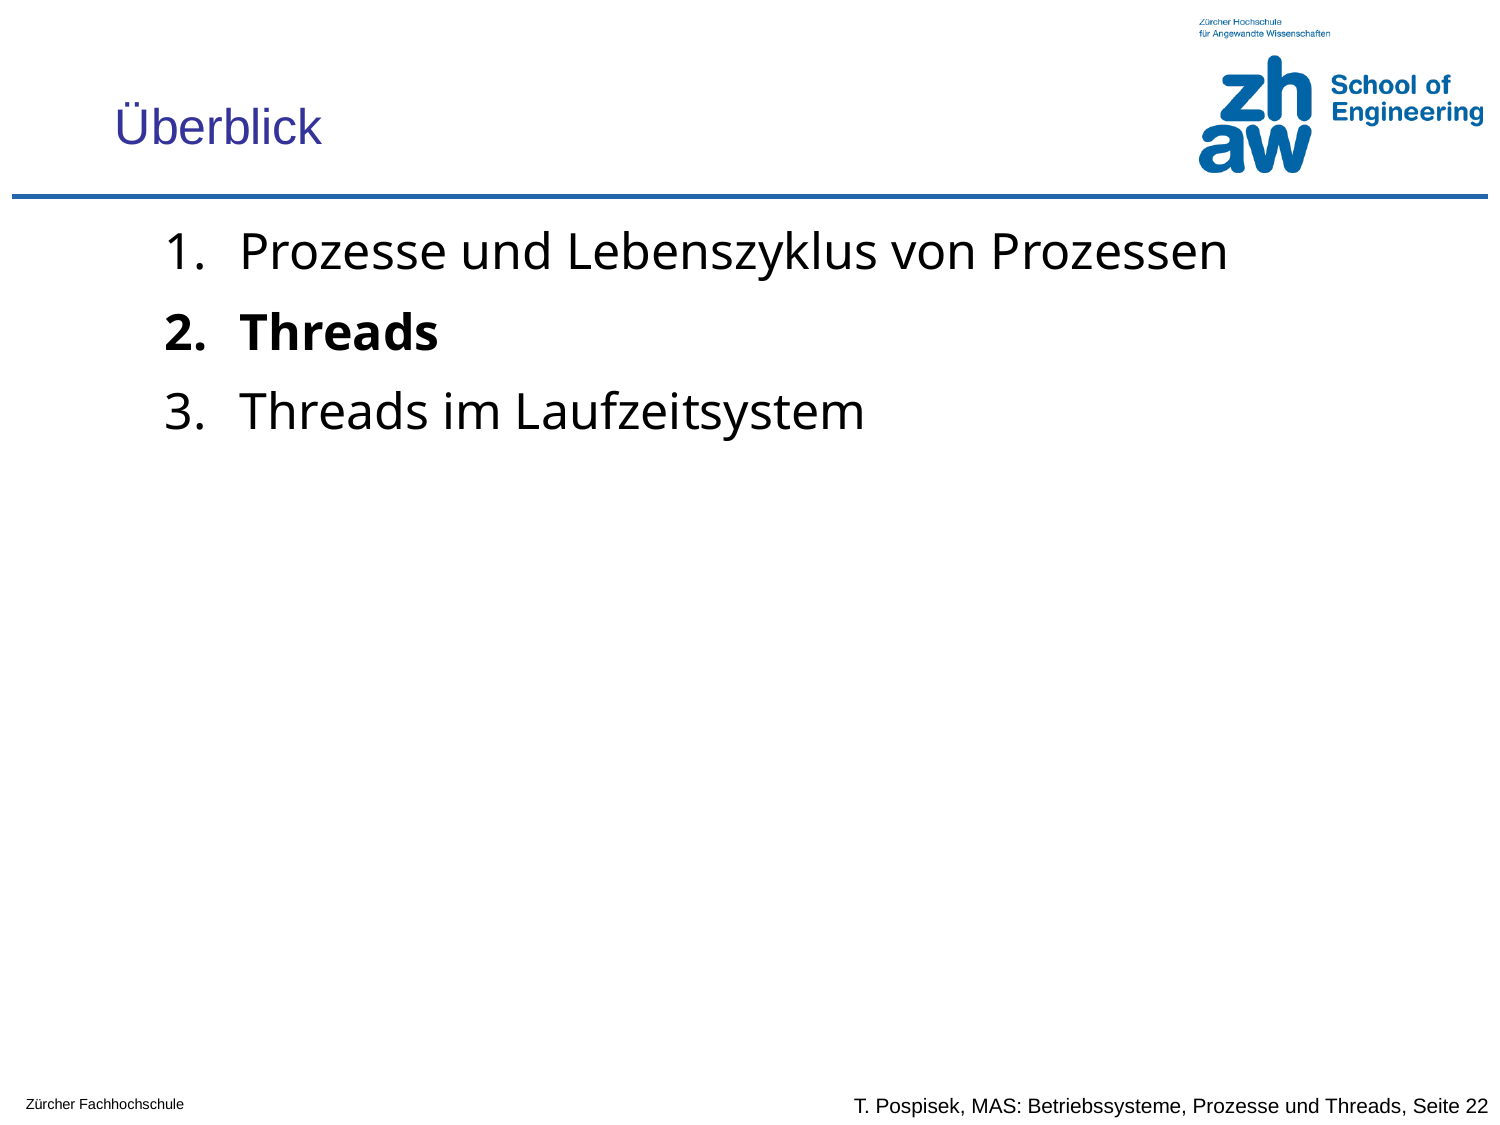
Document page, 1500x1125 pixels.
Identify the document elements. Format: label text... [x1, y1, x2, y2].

title Überblick [99, 50, 1379, 163]
text_box Prozesse und Lebenszyklus von Prozessen Threads Threads im Laufzeitsystem [149, 212, 1363, 988]
picture [1199, 19, 1483, 173]
